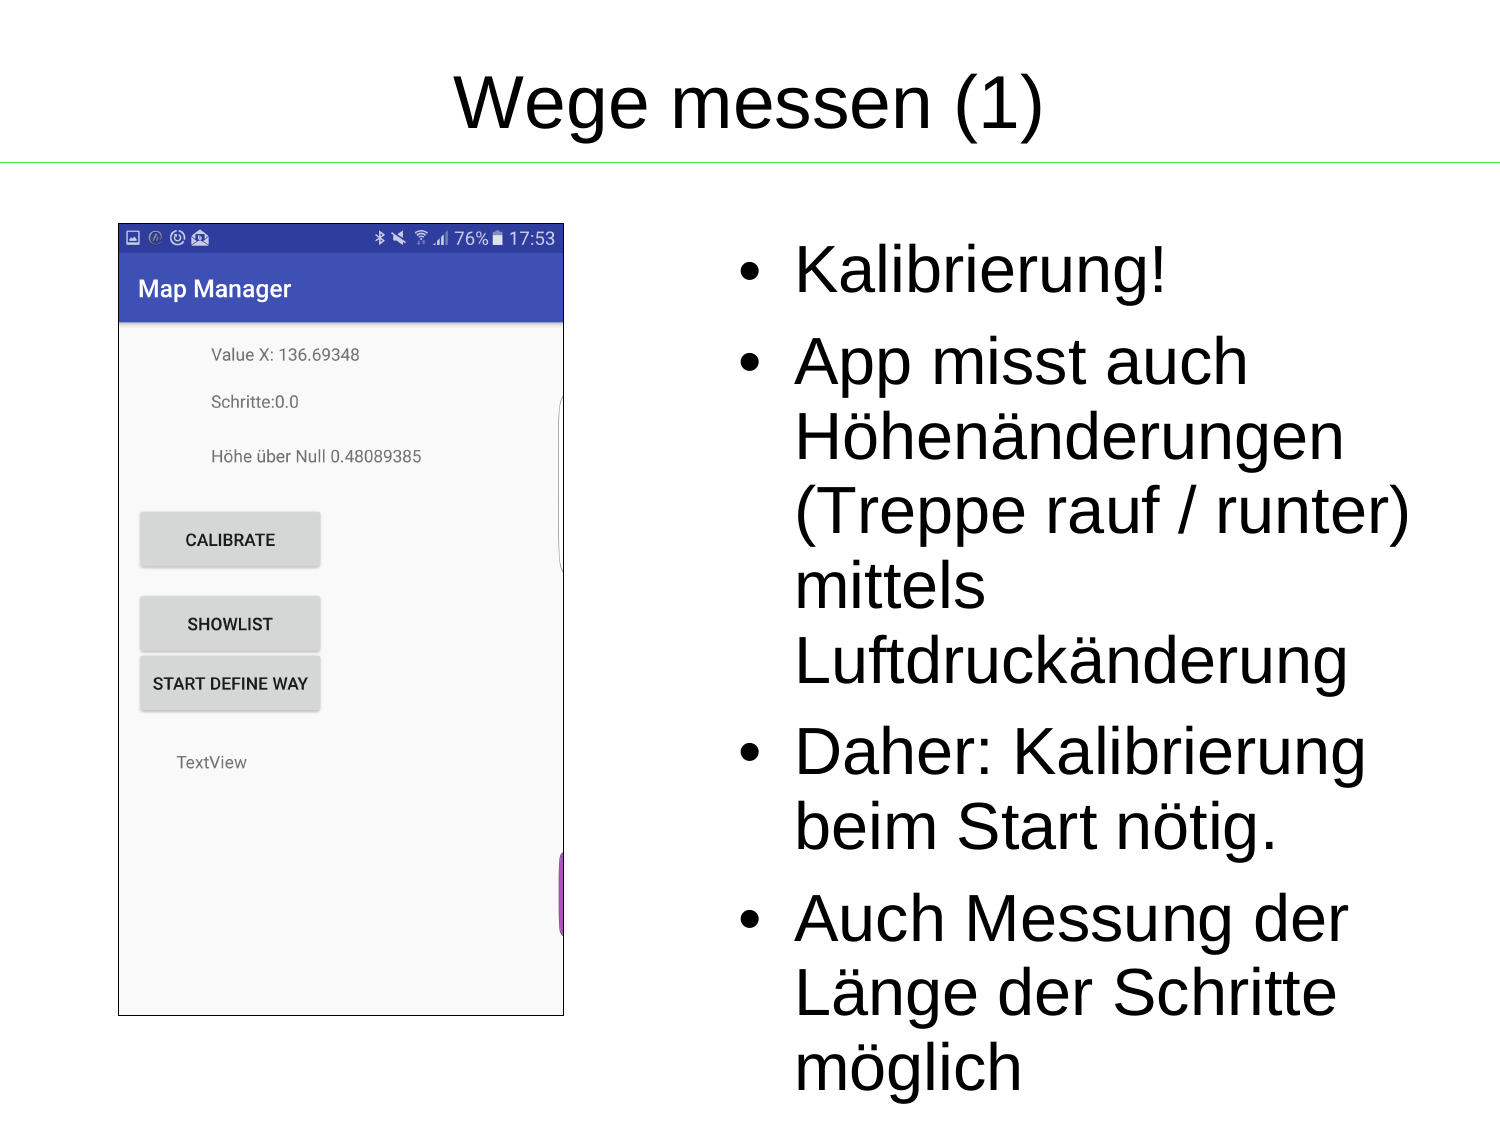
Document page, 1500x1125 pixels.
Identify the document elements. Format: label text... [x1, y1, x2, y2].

list Kalibrierung! App misst auch Höhenänderungen (Treppe rauf / runter) mittels Luftdruckänderung Daher: Kalibrierung beim Start nötig. Auch Messung der Länge der Schritte möglich [738, 232, 1426, 1105]
title Wege messen (1) [75, 49, 1426, 156]
picture [118, 223, 564, 1016]
